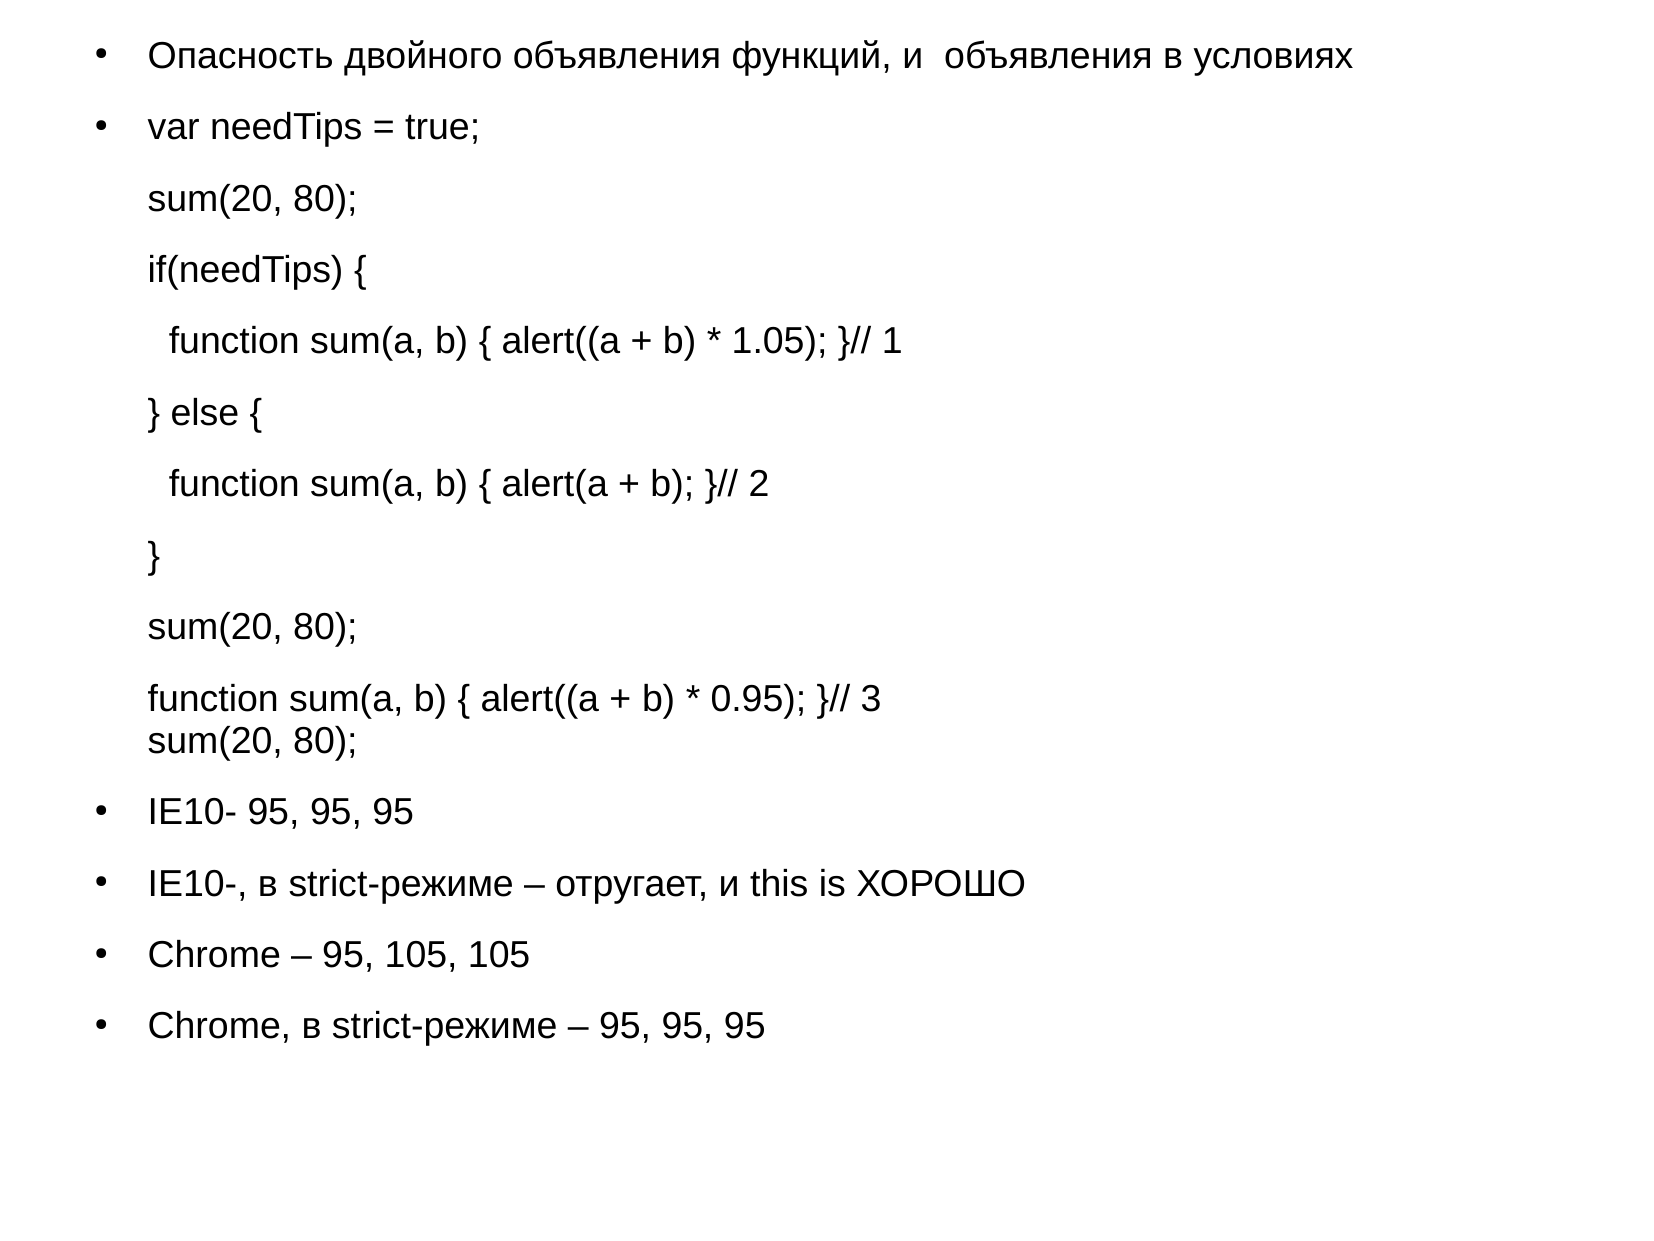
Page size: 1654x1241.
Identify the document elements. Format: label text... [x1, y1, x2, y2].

list Опасность двойного объявления функций, и объявления в условиях var needTips = true; sum(20, 80); if(needTips) { function sum(a, b) { alert((a + b) * 1.05); }// 1 } else { function sum(a, b) { alert(a + b); }// 2 } sum(20, 80); function sum(a, b) { alert((a + b) * 0.95); }// 3 sum(20, 80); IE10- 95, 95, 95 IE10-, в strict-режиме – отругает, и this is ХОРОШО Chrome – 95, 105, 105 Chrome, в strict-режиме – 95, 95, 95 [76, 34, 1565, 1182]
